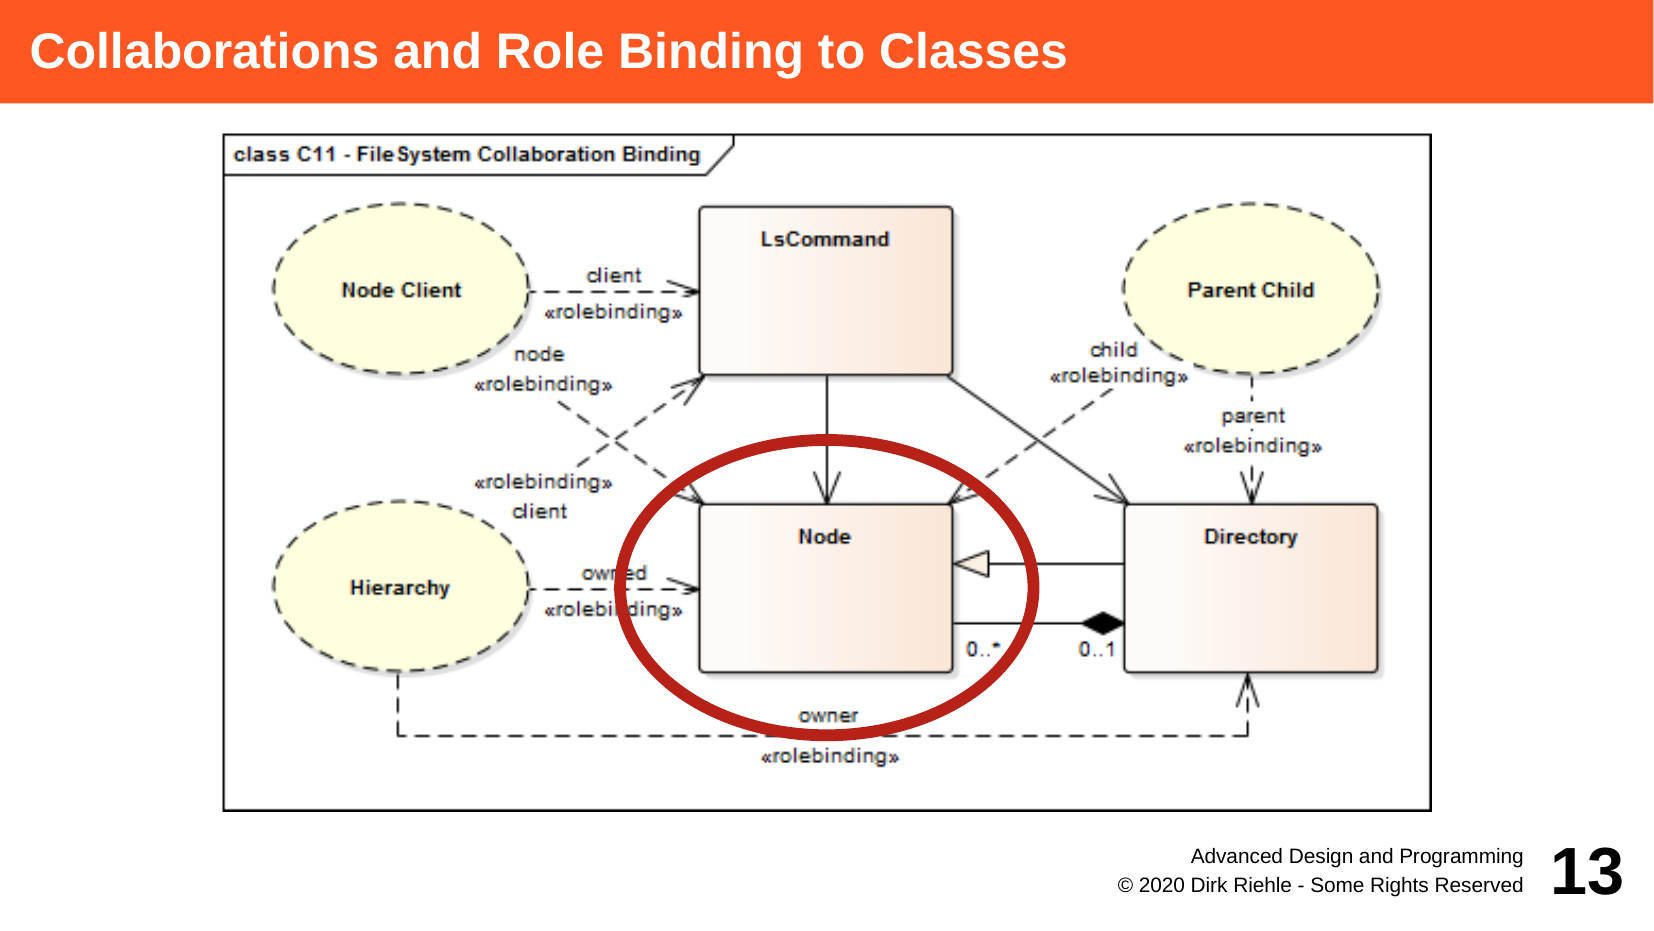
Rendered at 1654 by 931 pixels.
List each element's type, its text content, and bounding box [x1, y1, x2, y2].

picture [221, 132, 1432, 813]
title Collaborations and Role Binding to Classes [0, 0, 1654, 104]
